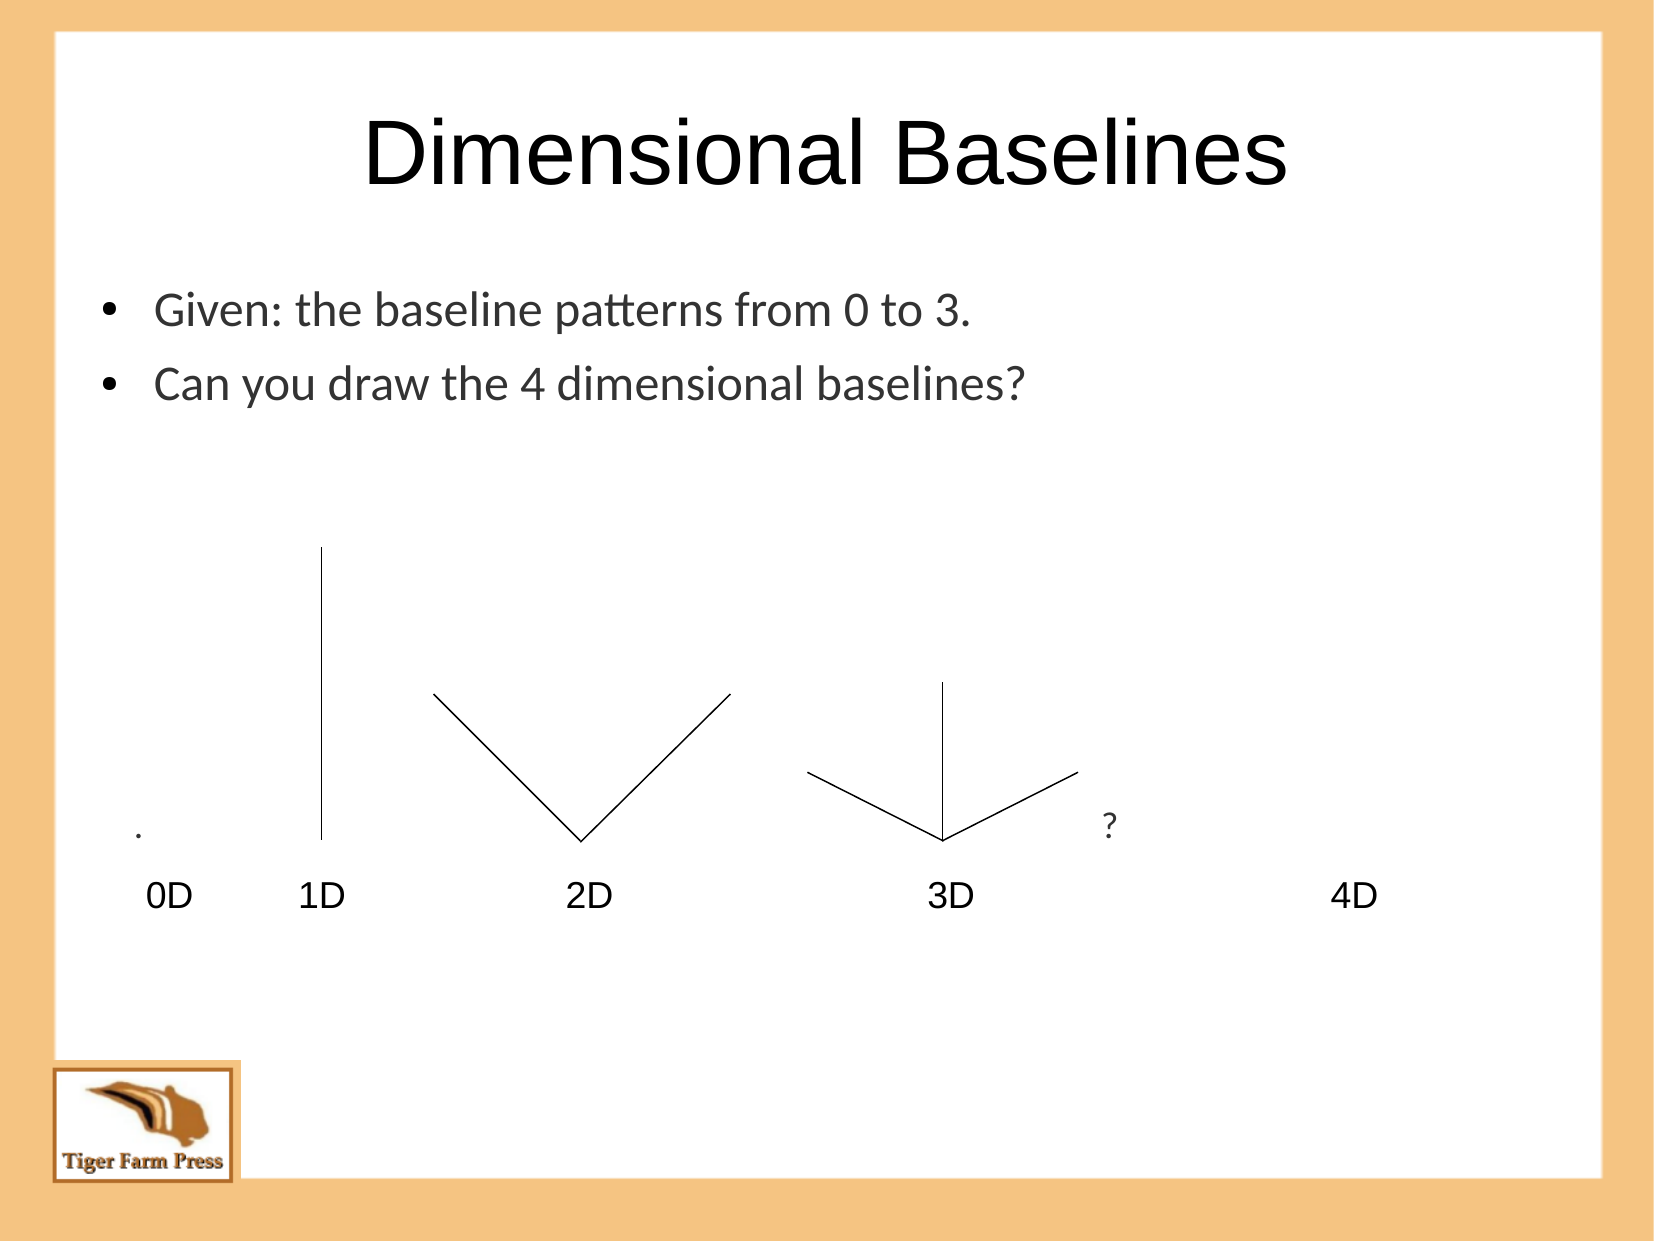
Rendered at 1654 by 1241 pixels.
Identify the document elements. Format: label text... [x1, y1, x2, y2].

title Dimensional Baselines [82, 49, 1571, 257]
picture [0, 0, 1654, 1241]
list Given: the baseline patterns from 0 to 3. Can you draw the 4 dimensional baselines? . ? 0D 1D 2D 3D 4D [82, 290, 1572, 1109]
